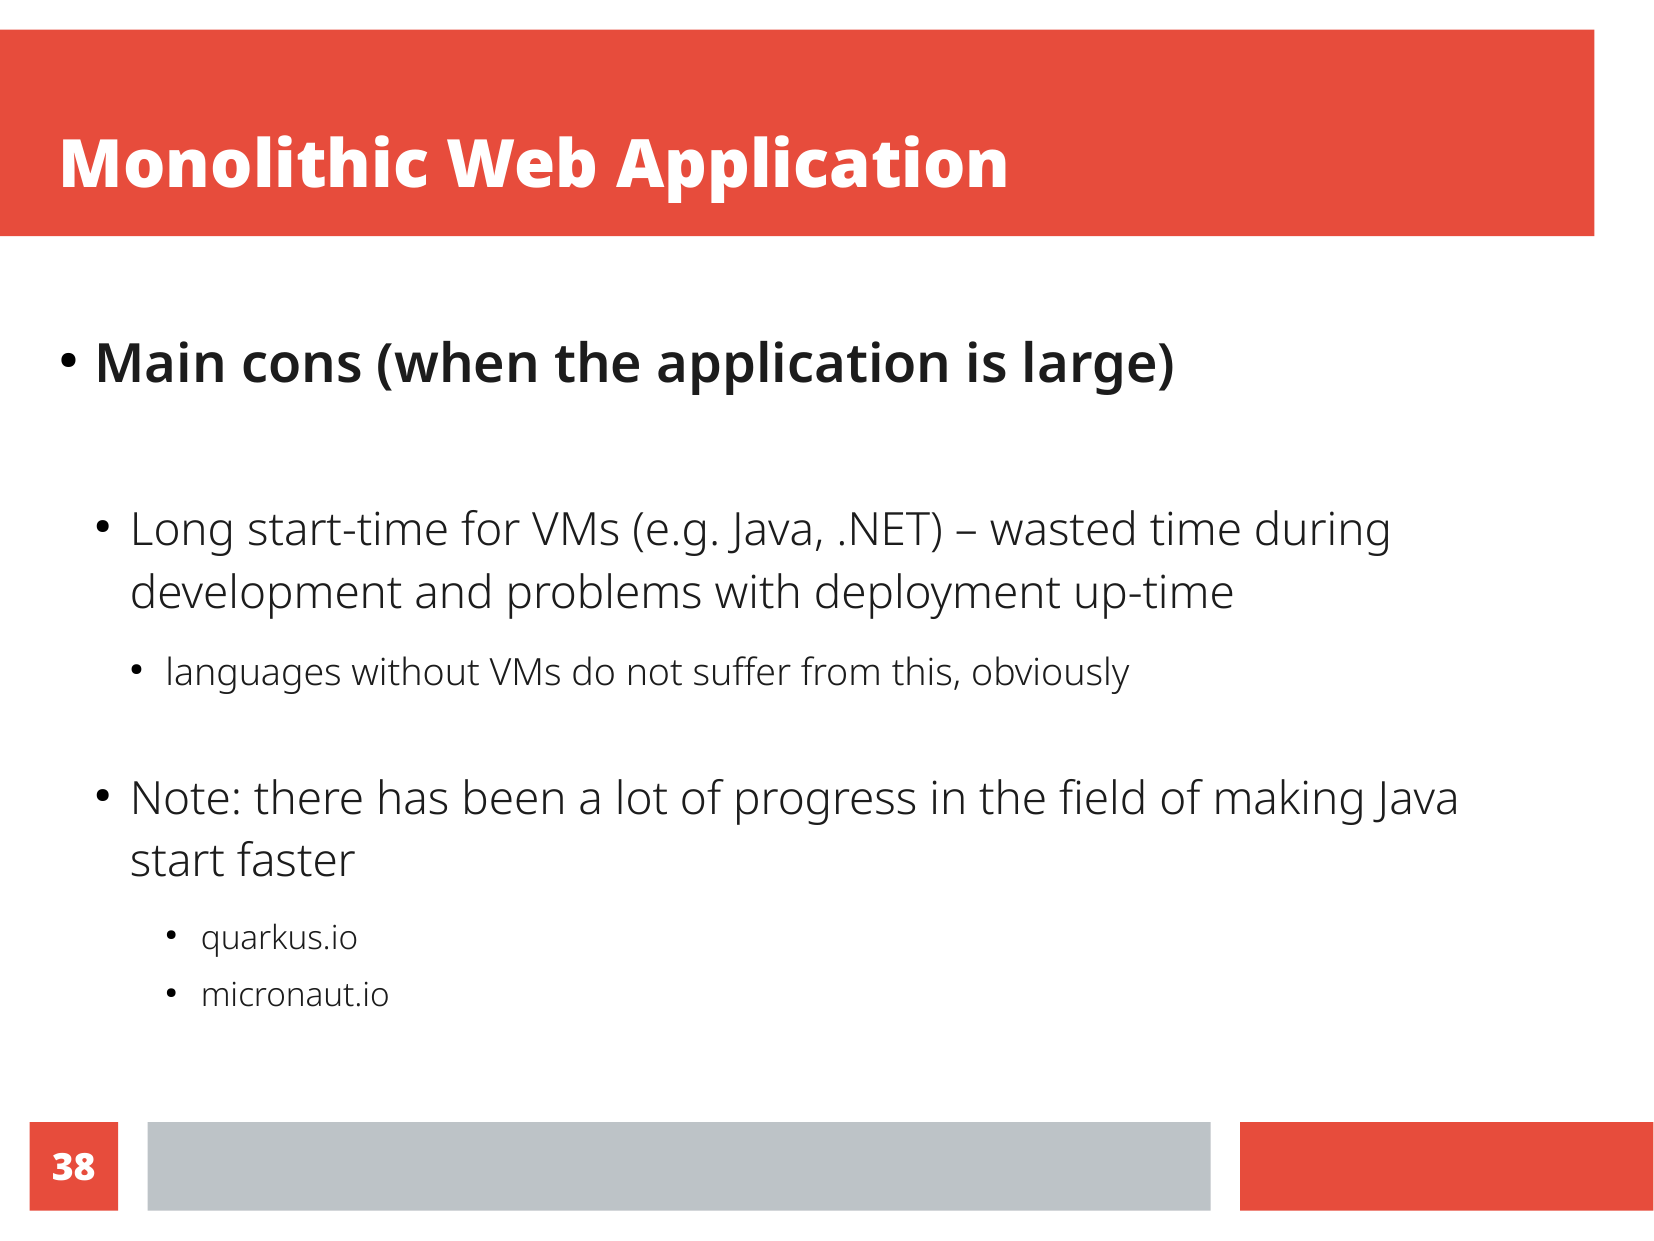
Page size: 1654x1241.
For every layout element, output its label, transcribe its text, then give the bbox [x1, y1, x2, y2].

title Monolithic Web Application [59, 59, 1595, 207]
list Main cons (when the application is large) Long start-time for VMs (e.g. Java, .NET) – wasted time during development and problems with deployment up-time languages without VMs do not suffer from this, obviously Note: there has been a lot of progress in the field of making Java start faster quarkus.io micronaut.io [59, 324, 1565, 1093]
